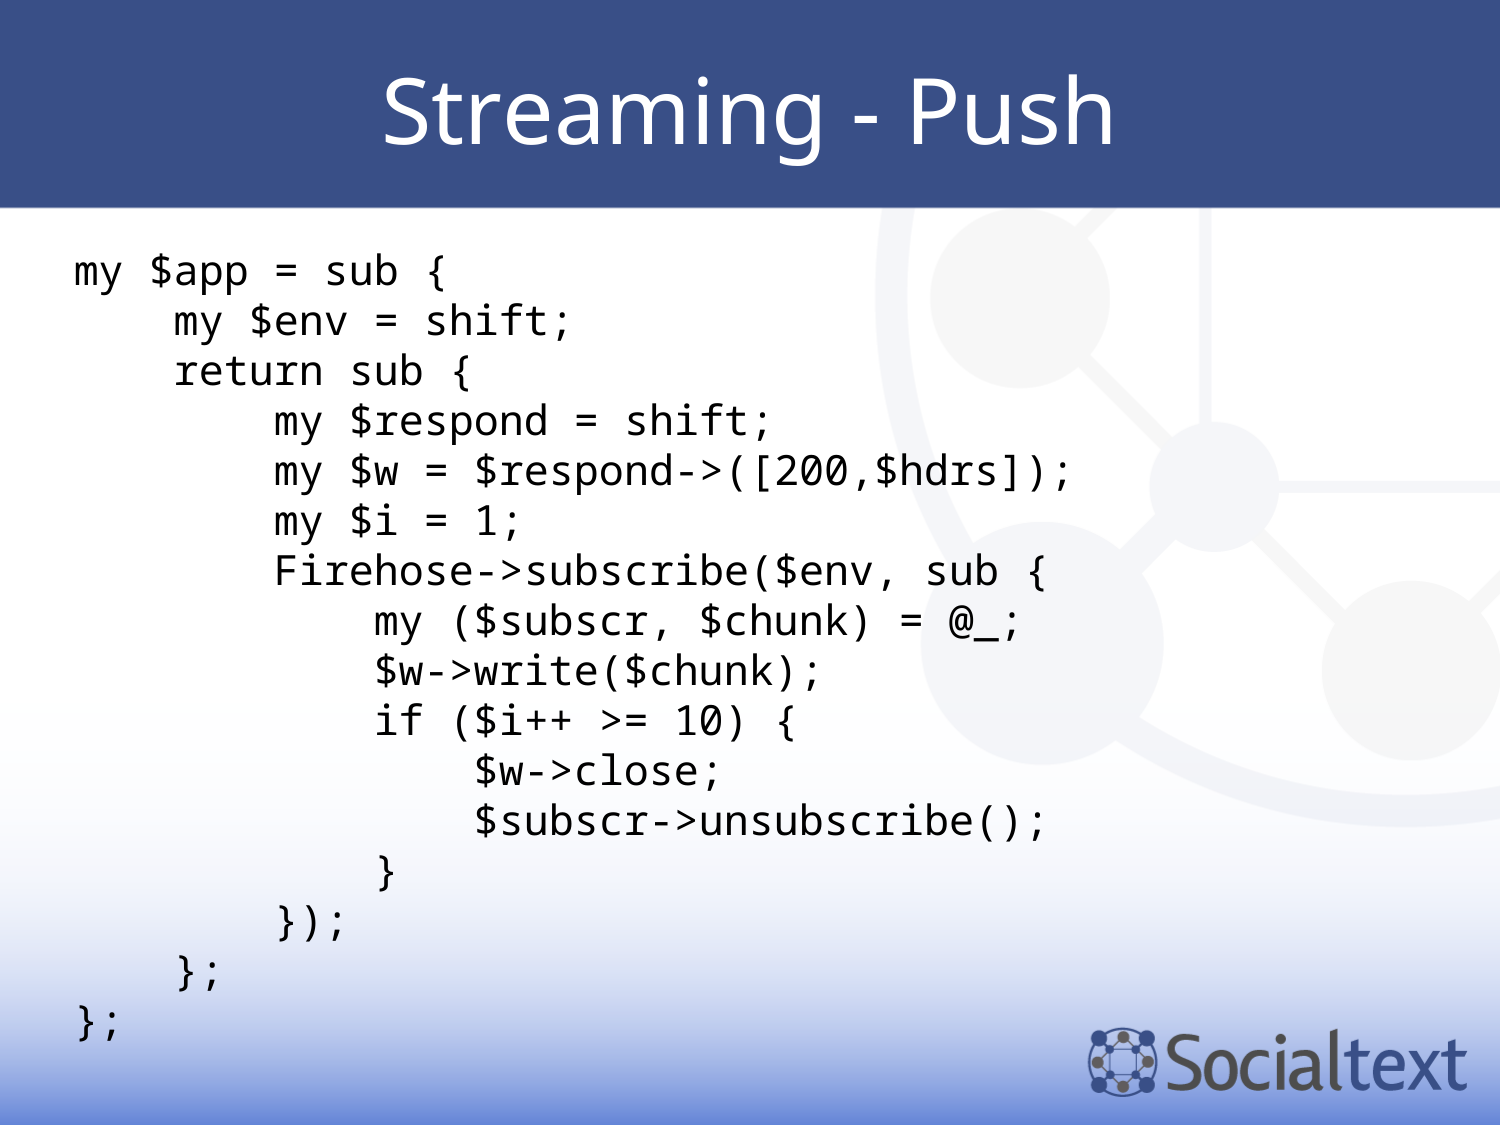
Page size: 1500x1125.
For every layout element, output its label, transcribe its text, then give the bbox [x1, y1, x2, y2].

title Streaming - Push [12, 0, 1488, 229]
picture [0, 0, 1500, 1125]
text_box my $app = sub { my $env = shift; return sub { my $respond = shift; my $w = $respond->([200,$hdrs]); my $i = 1; Firehose->subscribe($env, sub { my ($subscr, $chunk) = @_; $w->write($chunk); if ($i++ >= 10) { $w->close; $subscr->unsubscribe(); } }); }; }; [59, 236, 1447, 1051]
